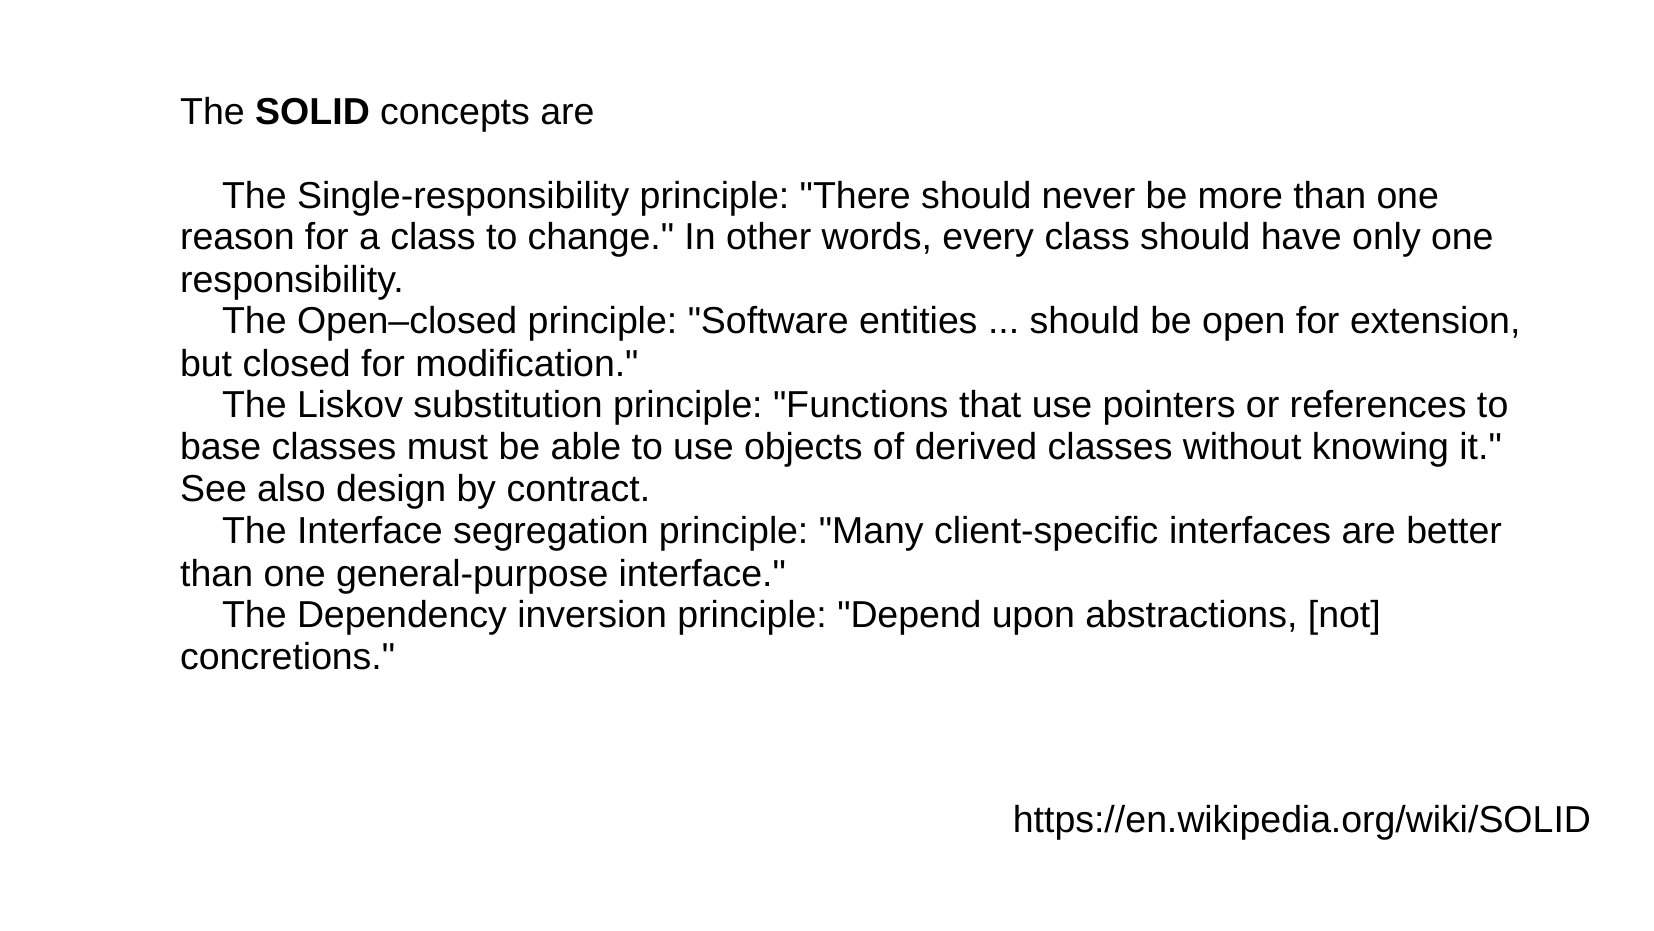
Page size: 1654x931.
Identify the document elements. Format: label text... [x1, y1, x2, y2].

text_box The SOLID concepts are The Single-responsibility principle: "There should never be more than one reason for a class to change." In other words, every class should have only one responsibility. The Open–closed principle: "Software entities ... should be open for extension, but closed for modification." The Liskov substitution principle: "Functions that use pointers or references to base classes must be able to use objects of derived classes without knowing it." See also design by contract. The Interface segregation principle: "Many client-specific interfaces are better than one general-purpose interface." The Dependency inversion principle: "Depend upon abstractions, [not] concretions." [165, 82, 1548, 780]
text_box https://en.wikipedia.org/wiki/SOLID [998, 791, 1607, 849]
